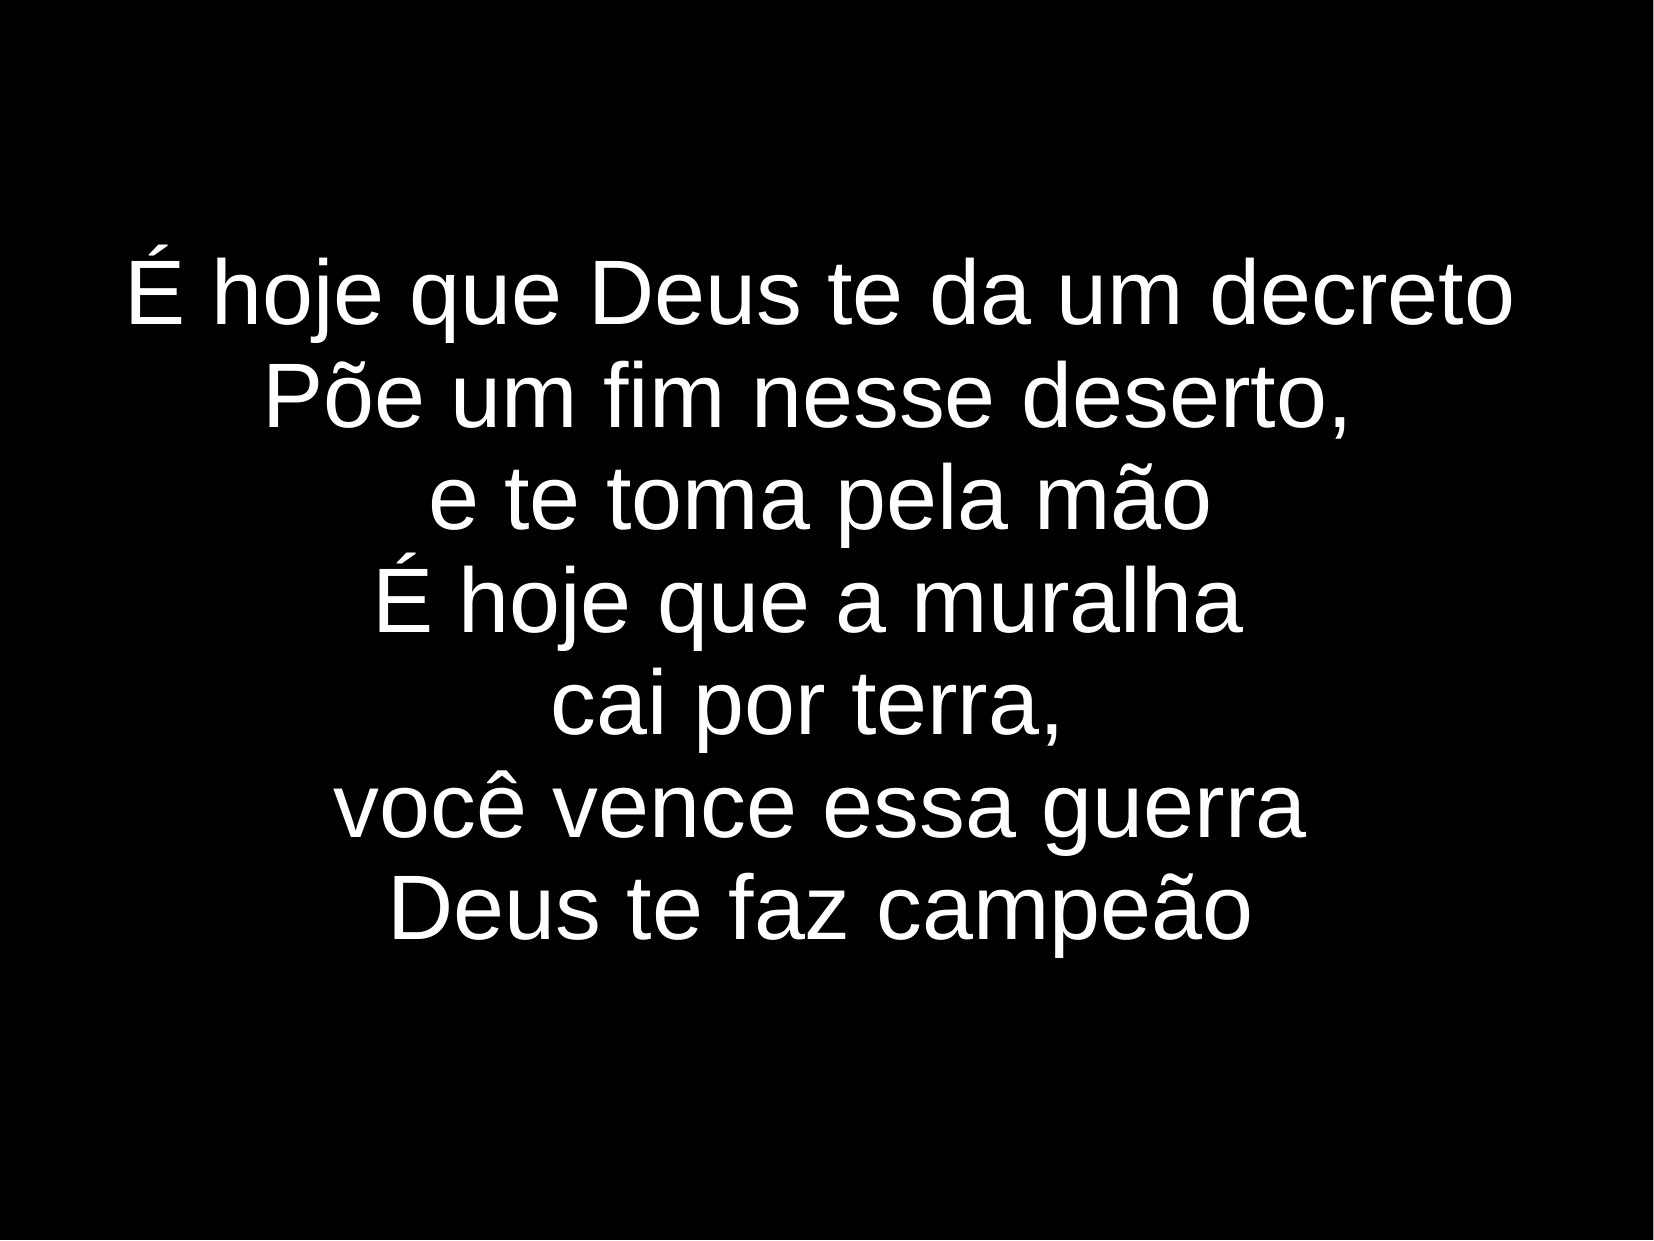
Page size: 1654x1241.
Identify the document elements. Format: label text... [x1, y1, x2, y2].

text_box É hoje que Deus te da um decreto Põe um fim nesse deserto, e te toma pela mão É hoje que a muralha cai por terra, você vence essa guerra Deus te faz campeão [23, 234, 1619, 969]
